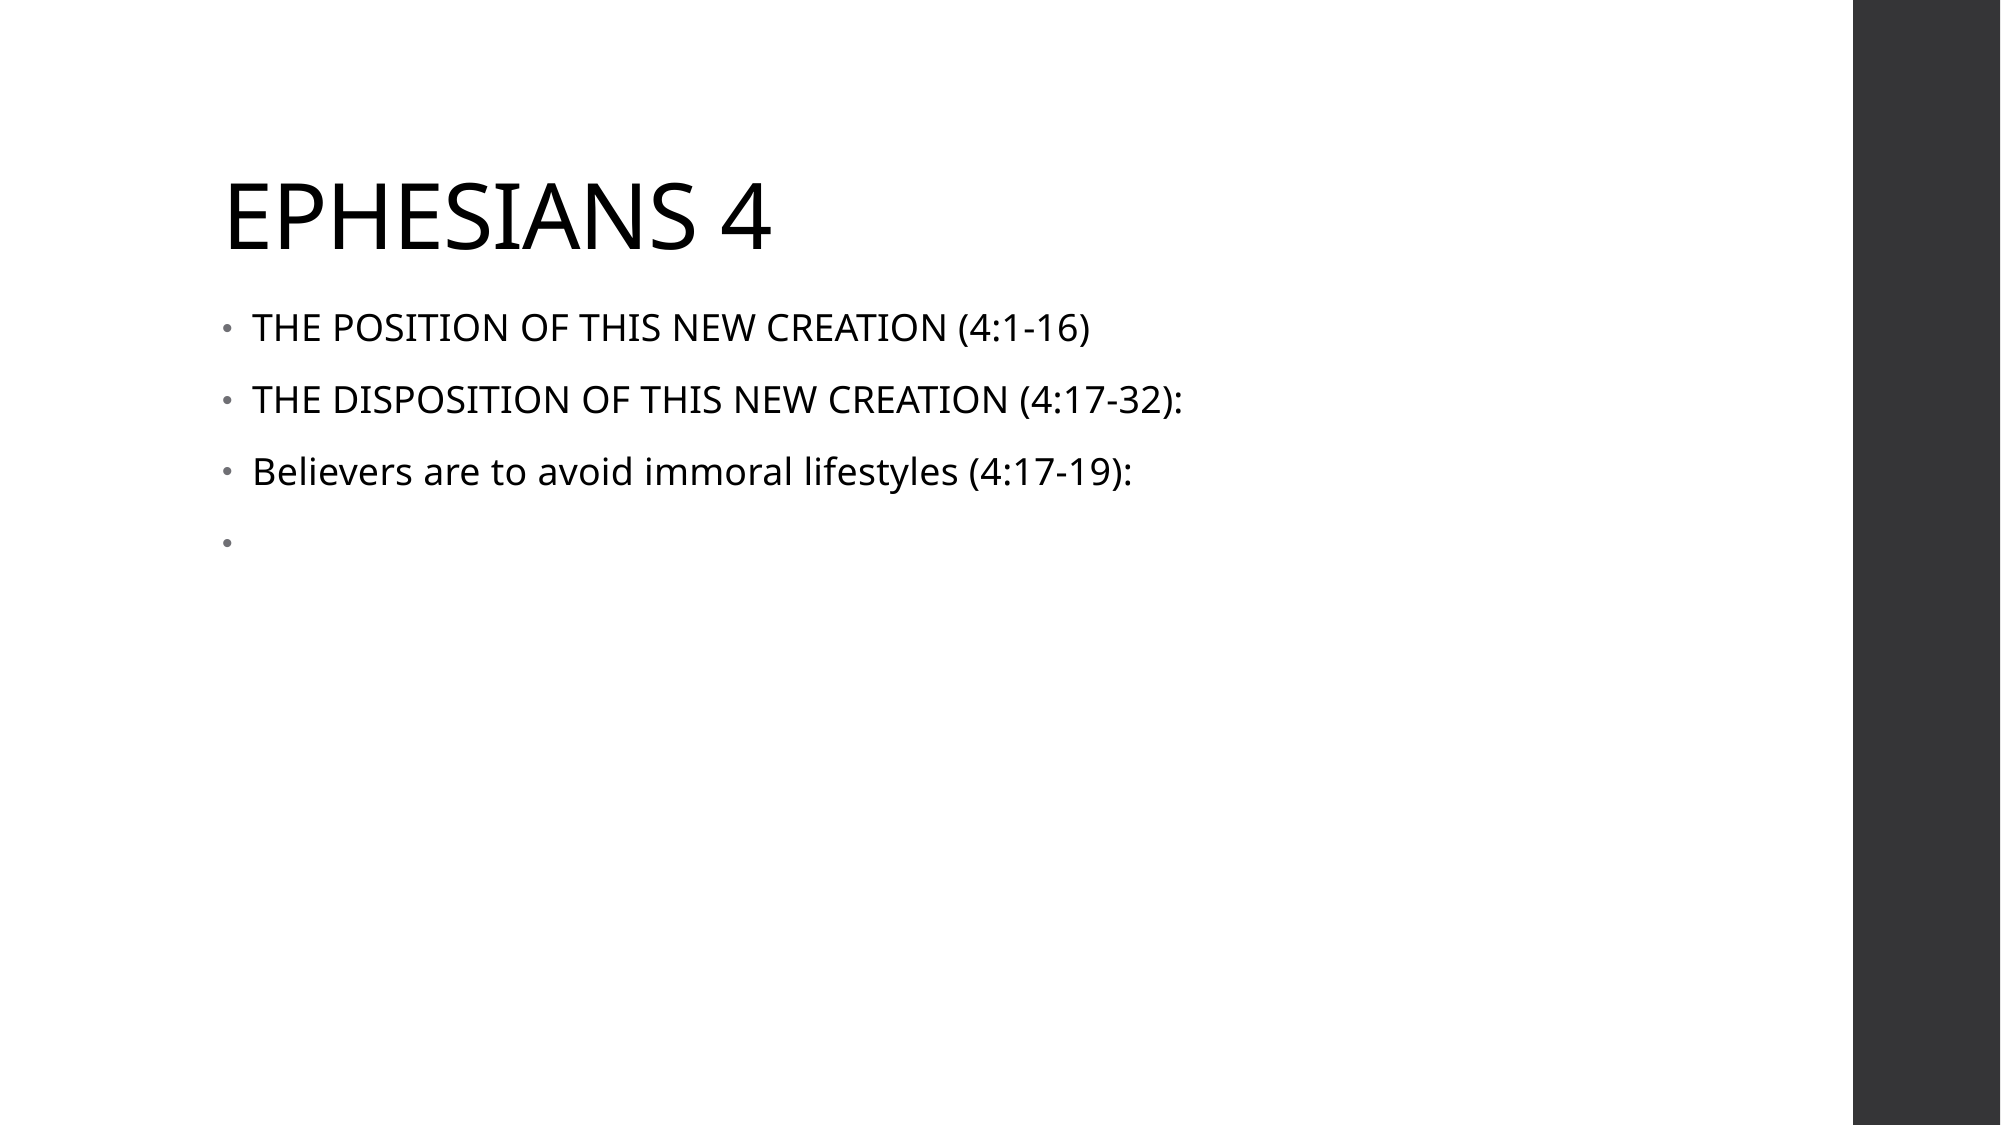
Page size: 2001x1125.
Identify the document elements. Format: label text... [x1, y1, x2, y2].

title EPHESIANS 4 [206, 60, 1797, 278]
list THE POSITION OF THIS NEW CREATION (4:1-16) THE DISPOSITION OF THIS NEW CREATION (4:17-32): Believers are to avoid immoral lifestyles (4:17-19): [206, 299, 1617, 1014]
